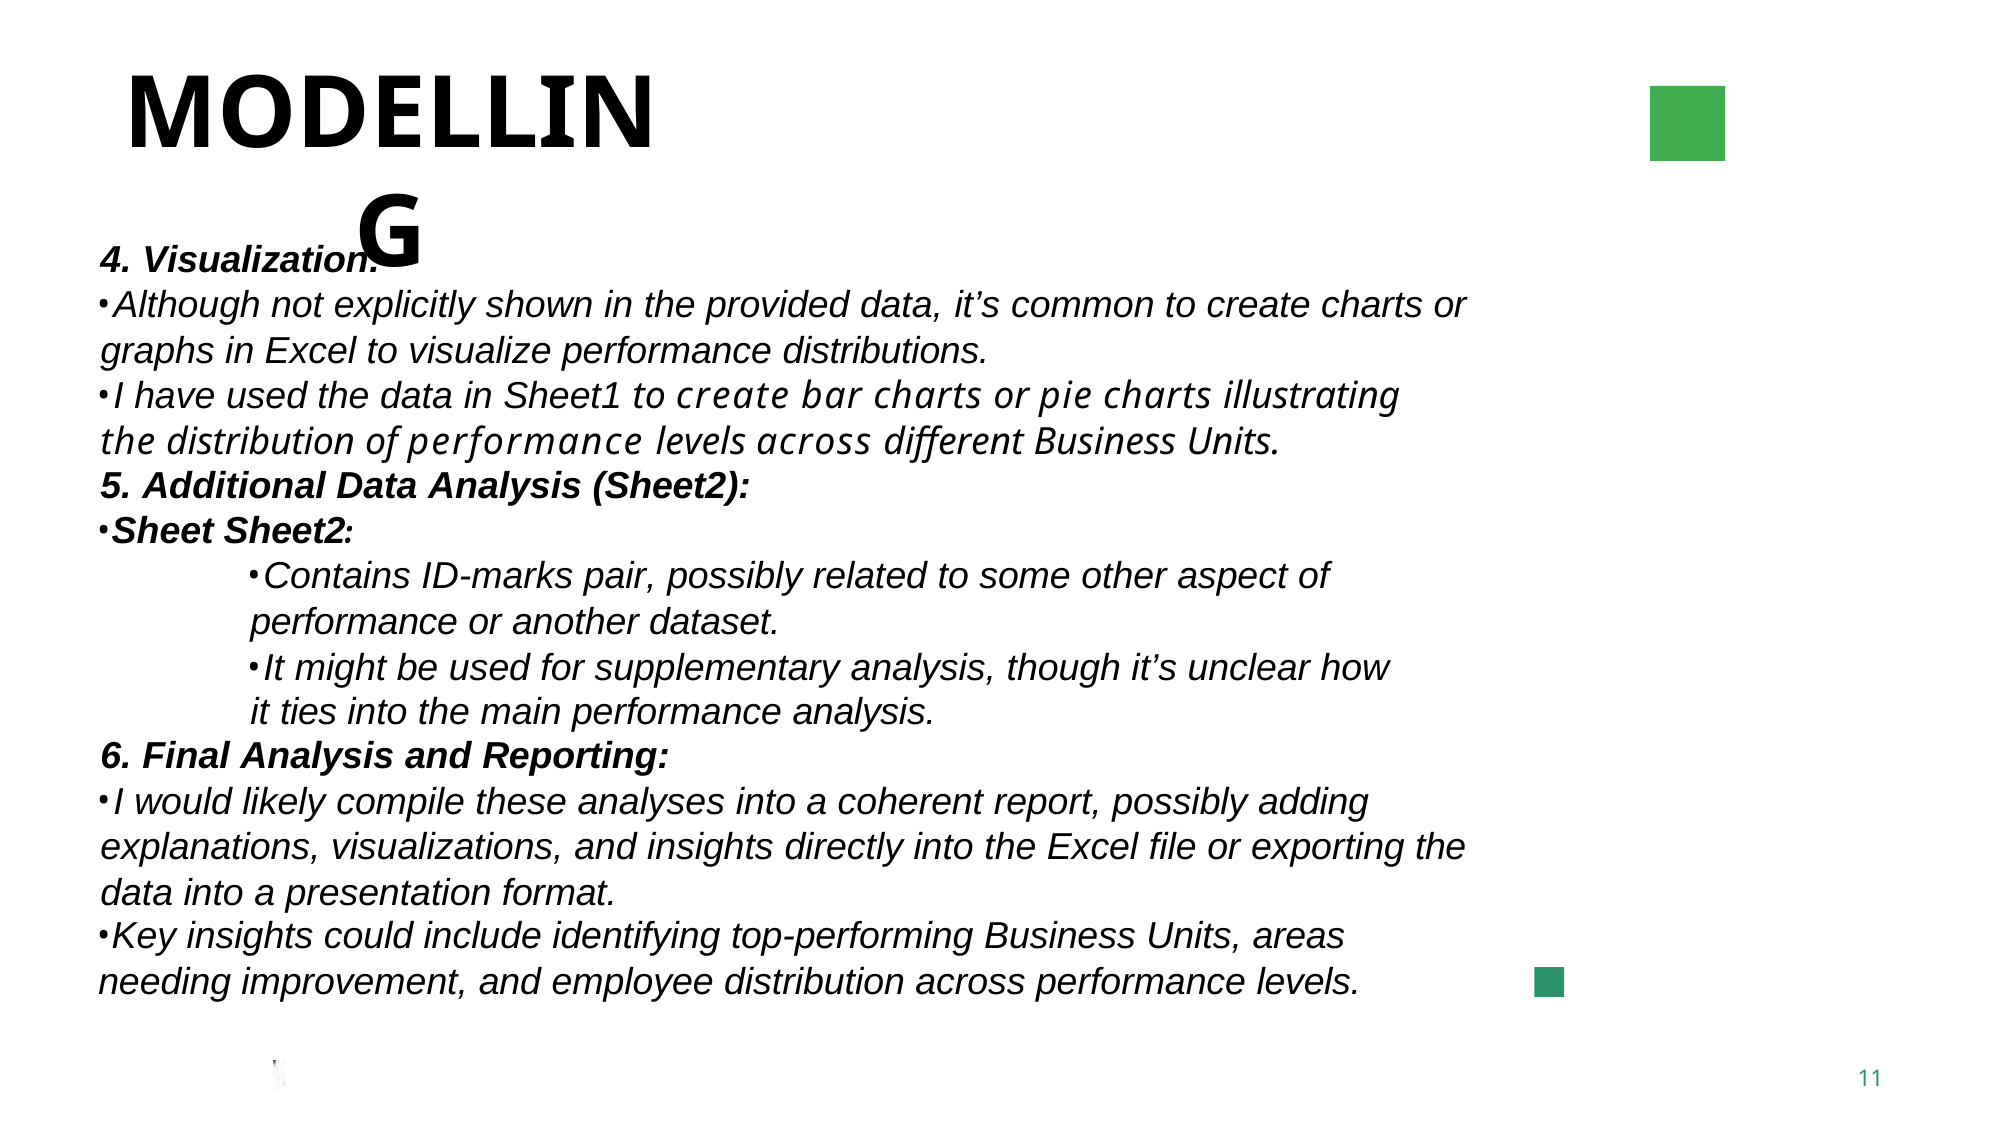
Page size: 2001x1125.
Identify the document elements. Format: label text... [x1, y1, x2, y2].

text_box Visualization: Although not explicitly shown in the provided data, it’s common to create charts or graphs in Excel to visualize performance distributions. I have used the data in Sheet1 to create bar charts or pie charts illustrating the distribution of performance levels across different Business Units. Additional Data Analysis (Sheet2): Sheet Sheet2: Contains ID-marks pair, possibly related to some other aspect of performance or another dataset. It might be used for supplementary analysis, though it’s unclear how it ties into the main performance analysis. Final Analysis and Reporting: I would likely compile these analyses into a coherent report, possibly adding explanations, visualizations, and insights directly into the Excel file or exporting the data into a presentation format. Key insights could include identifying top-performing Business Units, areas needing improvement, and employee distribution across performance levels. [96, 232, 1476, 1004]
picture [273, 1060, 286, 1091]
text_box [1650, 85, 1726, 161]
text_box [1534, 967, 1565, 997]
slide_number 11 [1851, 1062, 1891, 1094]
title MODELLING [121, 44, 664, 170]
